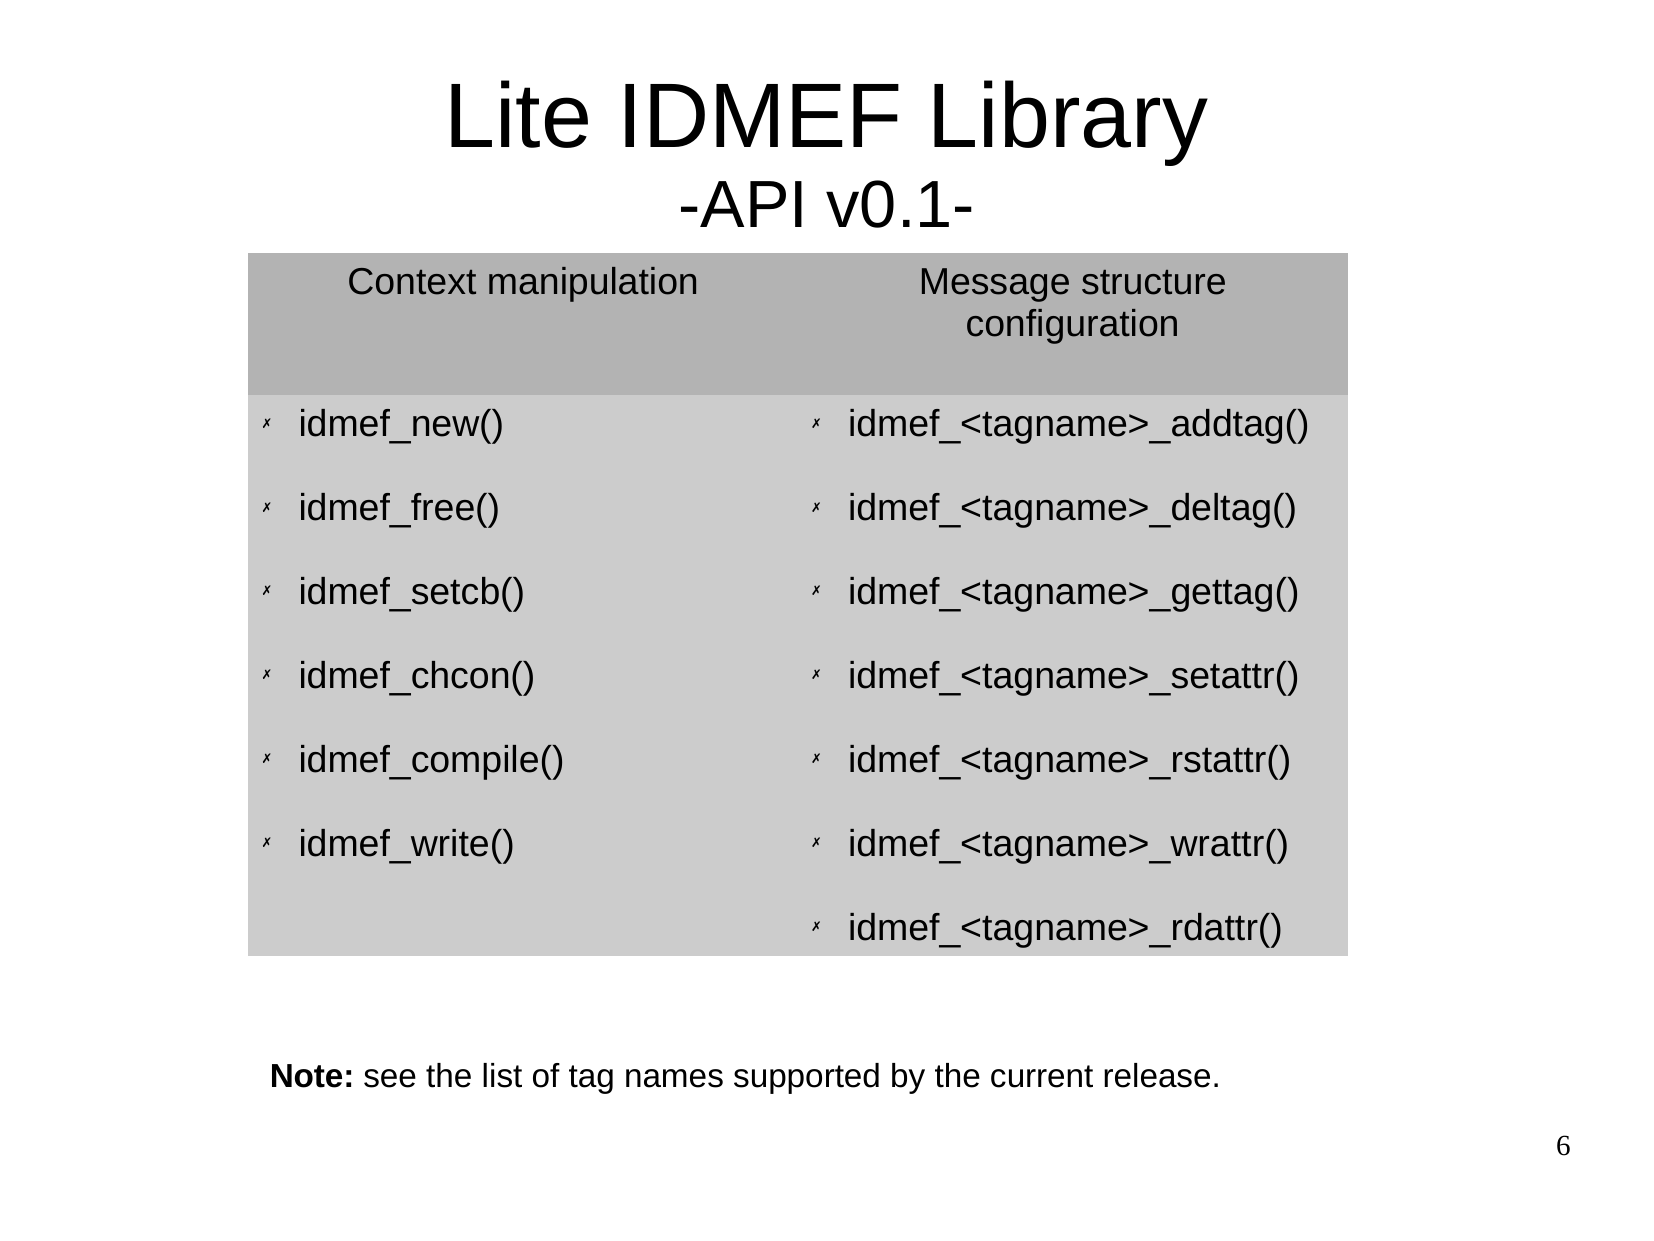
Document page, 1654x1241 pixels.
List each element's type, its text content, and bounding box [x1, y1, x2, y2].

table_header Message structure configuration [798, 253, 1348, 395]
text_box Note: see the list of tag names supported by the current release. [255, 1050, 1351, 1102]
table_header Context manipulation [248, 253, 798, 395]
table_cell idmef_<tagname>_addtag() idmef_<tagname>_deltag() idmef_<tagname>_gettag() idmef_<tagname>_setattr() idmef_<tagname>_rstattr() idmef_<tagname>_wrattr() idmef_<tagname>_rdattr() [798, 395, 1348, 956]
table_cell idmef_new() idmef_free() idmef_setcb() idmef_chcon() idmef_compile() idmef_write() [248, 395, 798, 956]
title Lite IDMEF Library -API v0.1- [82, 49, 1571, 257]
